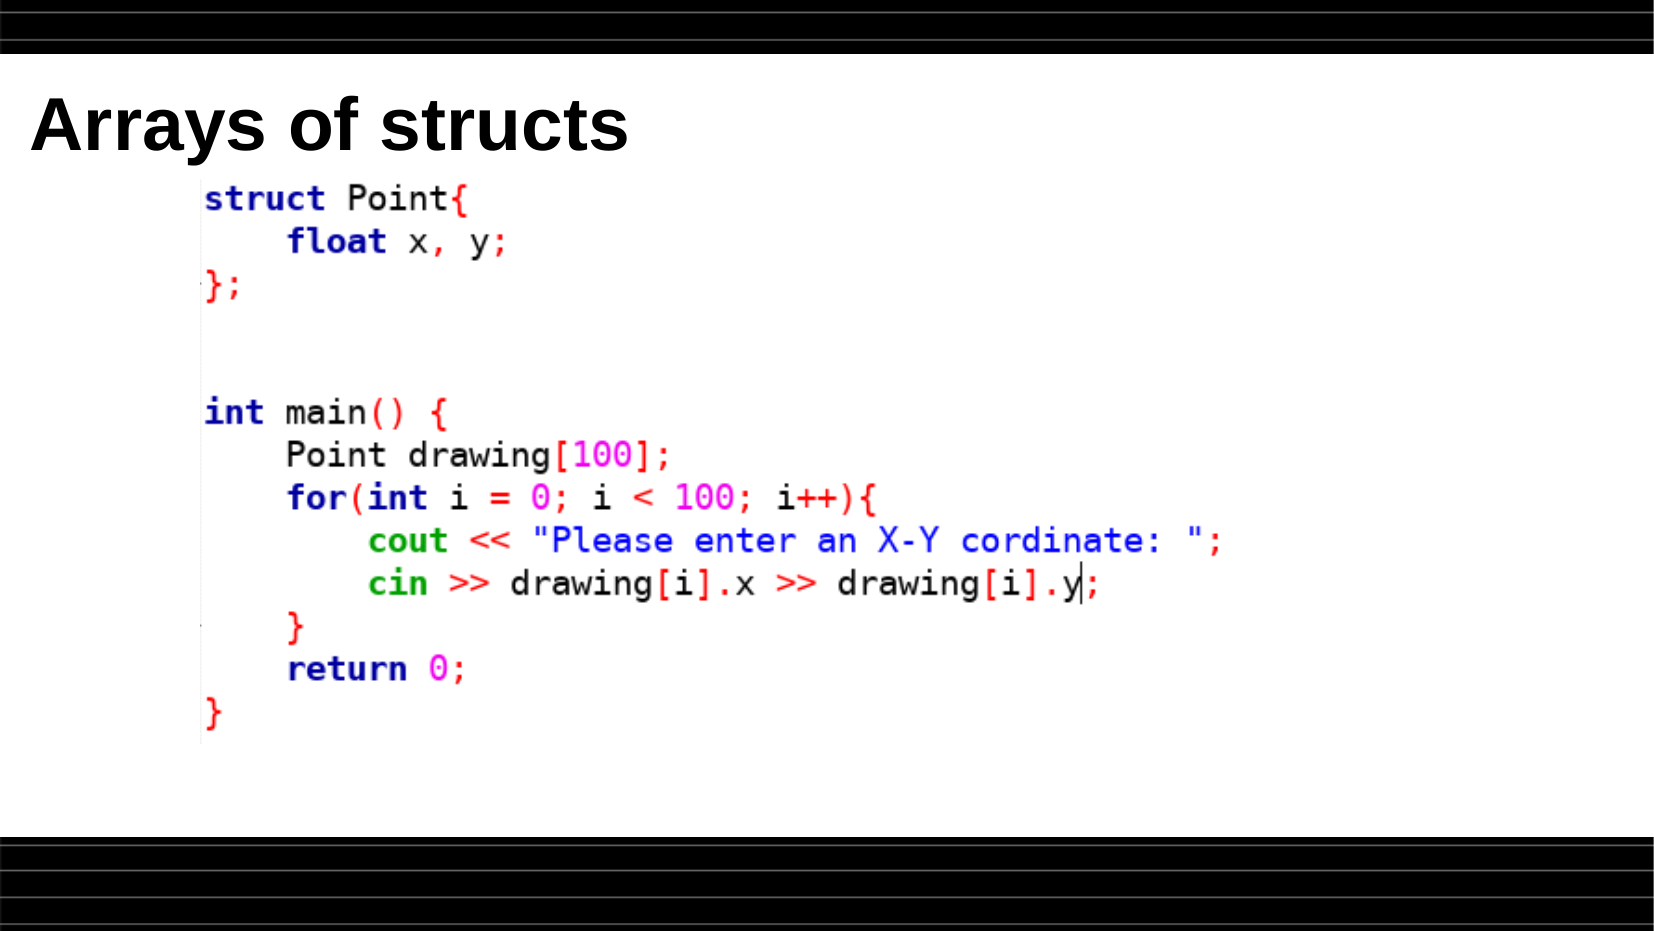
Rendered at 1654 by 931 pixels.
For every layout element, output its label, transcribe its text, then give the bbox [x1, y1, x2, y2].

picture [200, 179, 1246, 745]
picture [0, 0, 1654, 54]
text_box Arrays of structs [15, 75, 1546, 174]
picture [0, 837, 1654, 931]
